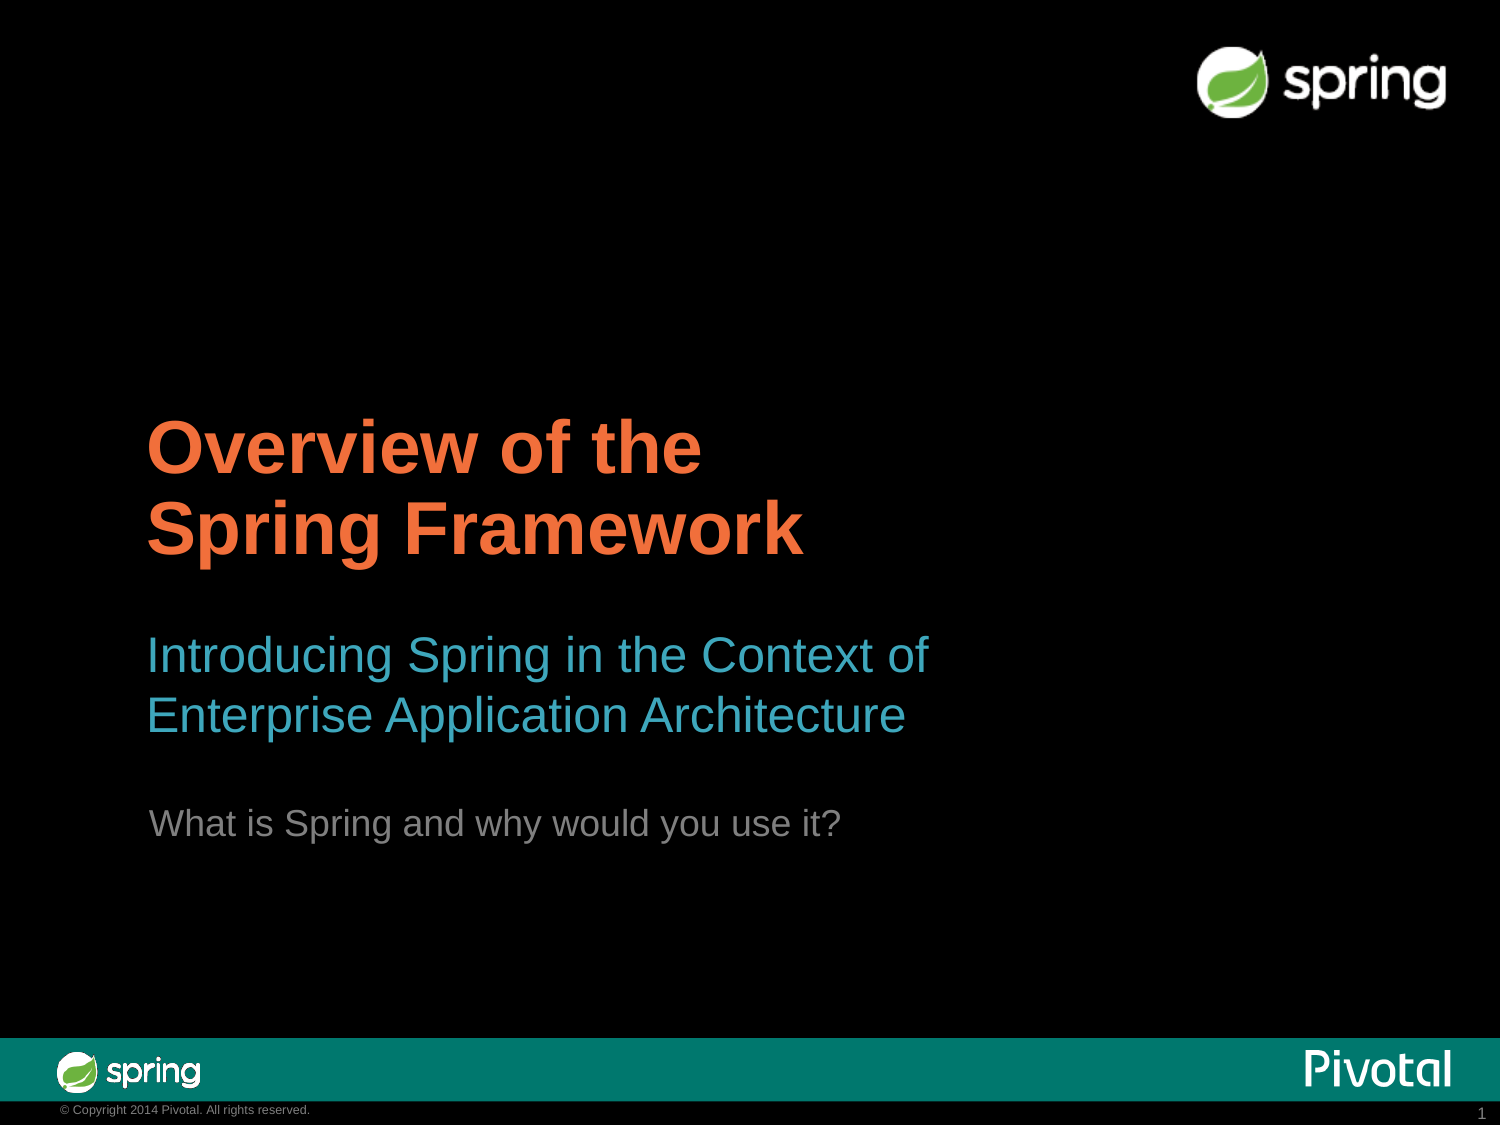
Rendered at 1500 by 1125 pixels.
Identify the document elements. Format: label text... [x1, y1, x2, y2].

picture [1304, 1047, 1452, 1090]
text_box Introducing Spring in the Context of Enterprise Application Architecture [146, 622, 1139, 743]
picture [32, 1041, 210, 1103]
list What is Spring and why would you use it? [148, 798, 974, 845]
picture [1155, 28, 1465, 136]
title Overview of the Spring Framework [146, 405, 866, 571]
